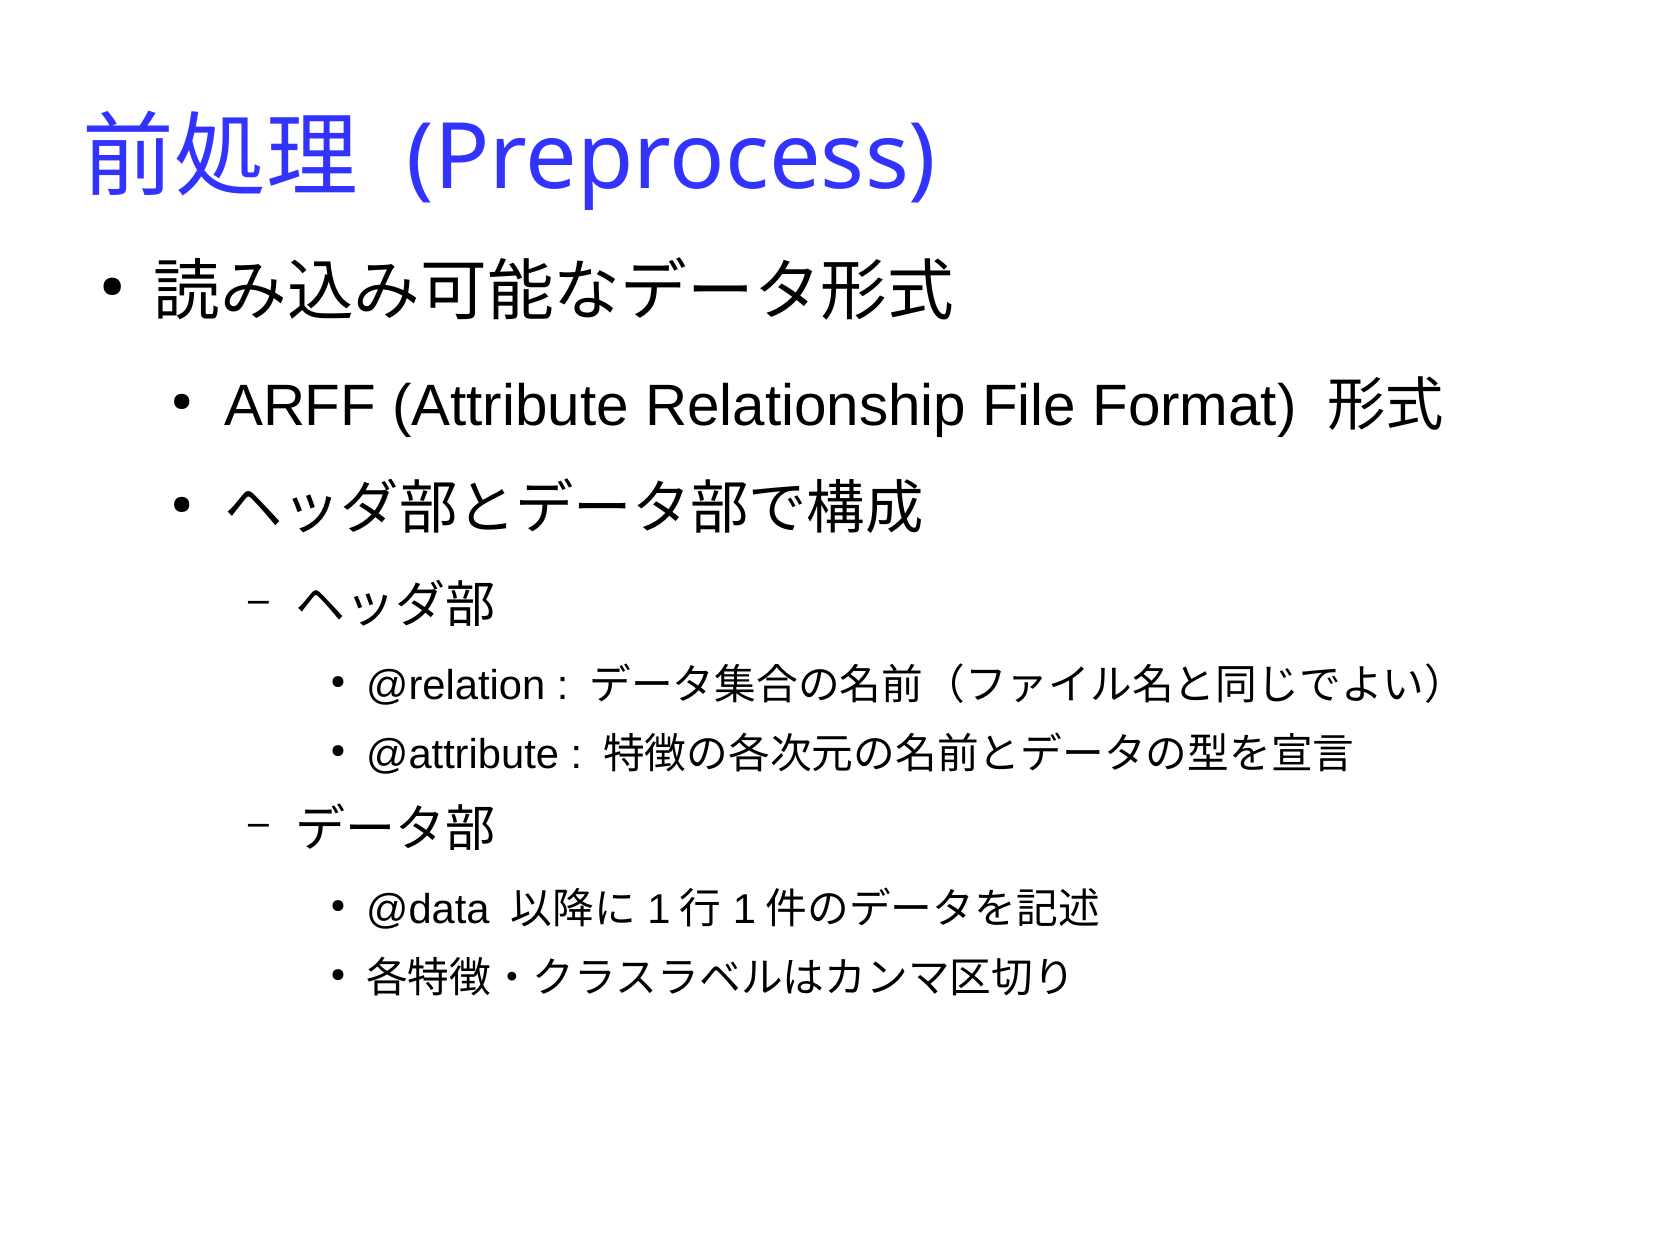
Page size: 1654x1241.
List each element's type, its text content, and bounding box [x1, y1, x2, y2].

list 読み込み可能なデータ形式 ARFF (Attribute Relationship File Format) 形式 ヘッダ部とデータ部で構成 ヘッダ部 @relation : データ集合の名前（ファイル名と同じでよい） @attribute : 特徴の各次元の名前とデータの型を宣言 データ部 @data 以降に1行1件のデータを記述 各特徴・クラスラベルはカンマ区切り [82, 242, 1571, 1066]
title 前処理 (Preprocess) [82, 49, 1571, 242]
